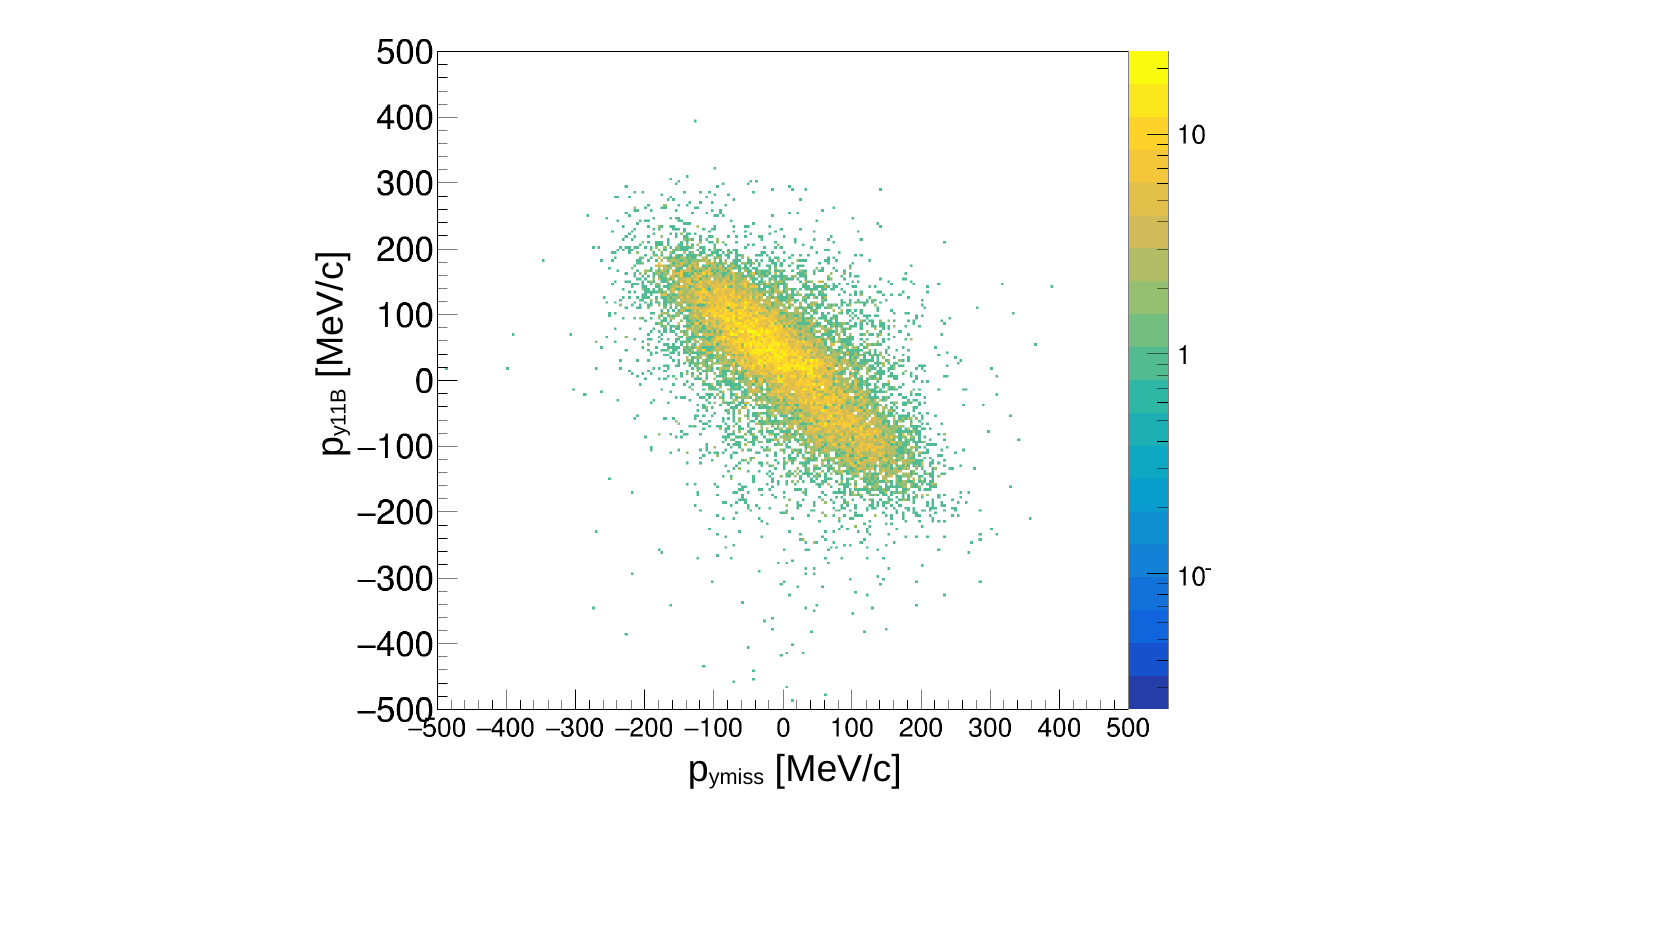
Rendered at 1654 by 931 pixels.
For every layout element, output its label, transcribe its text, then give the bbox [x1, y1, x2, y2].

text_box pymiss [MeV/c] [673, 740, 1087, 798]
text_box py11B [MeV/c] [301, 224, 358, 473]
picture [354, 29, 1211, 739]
